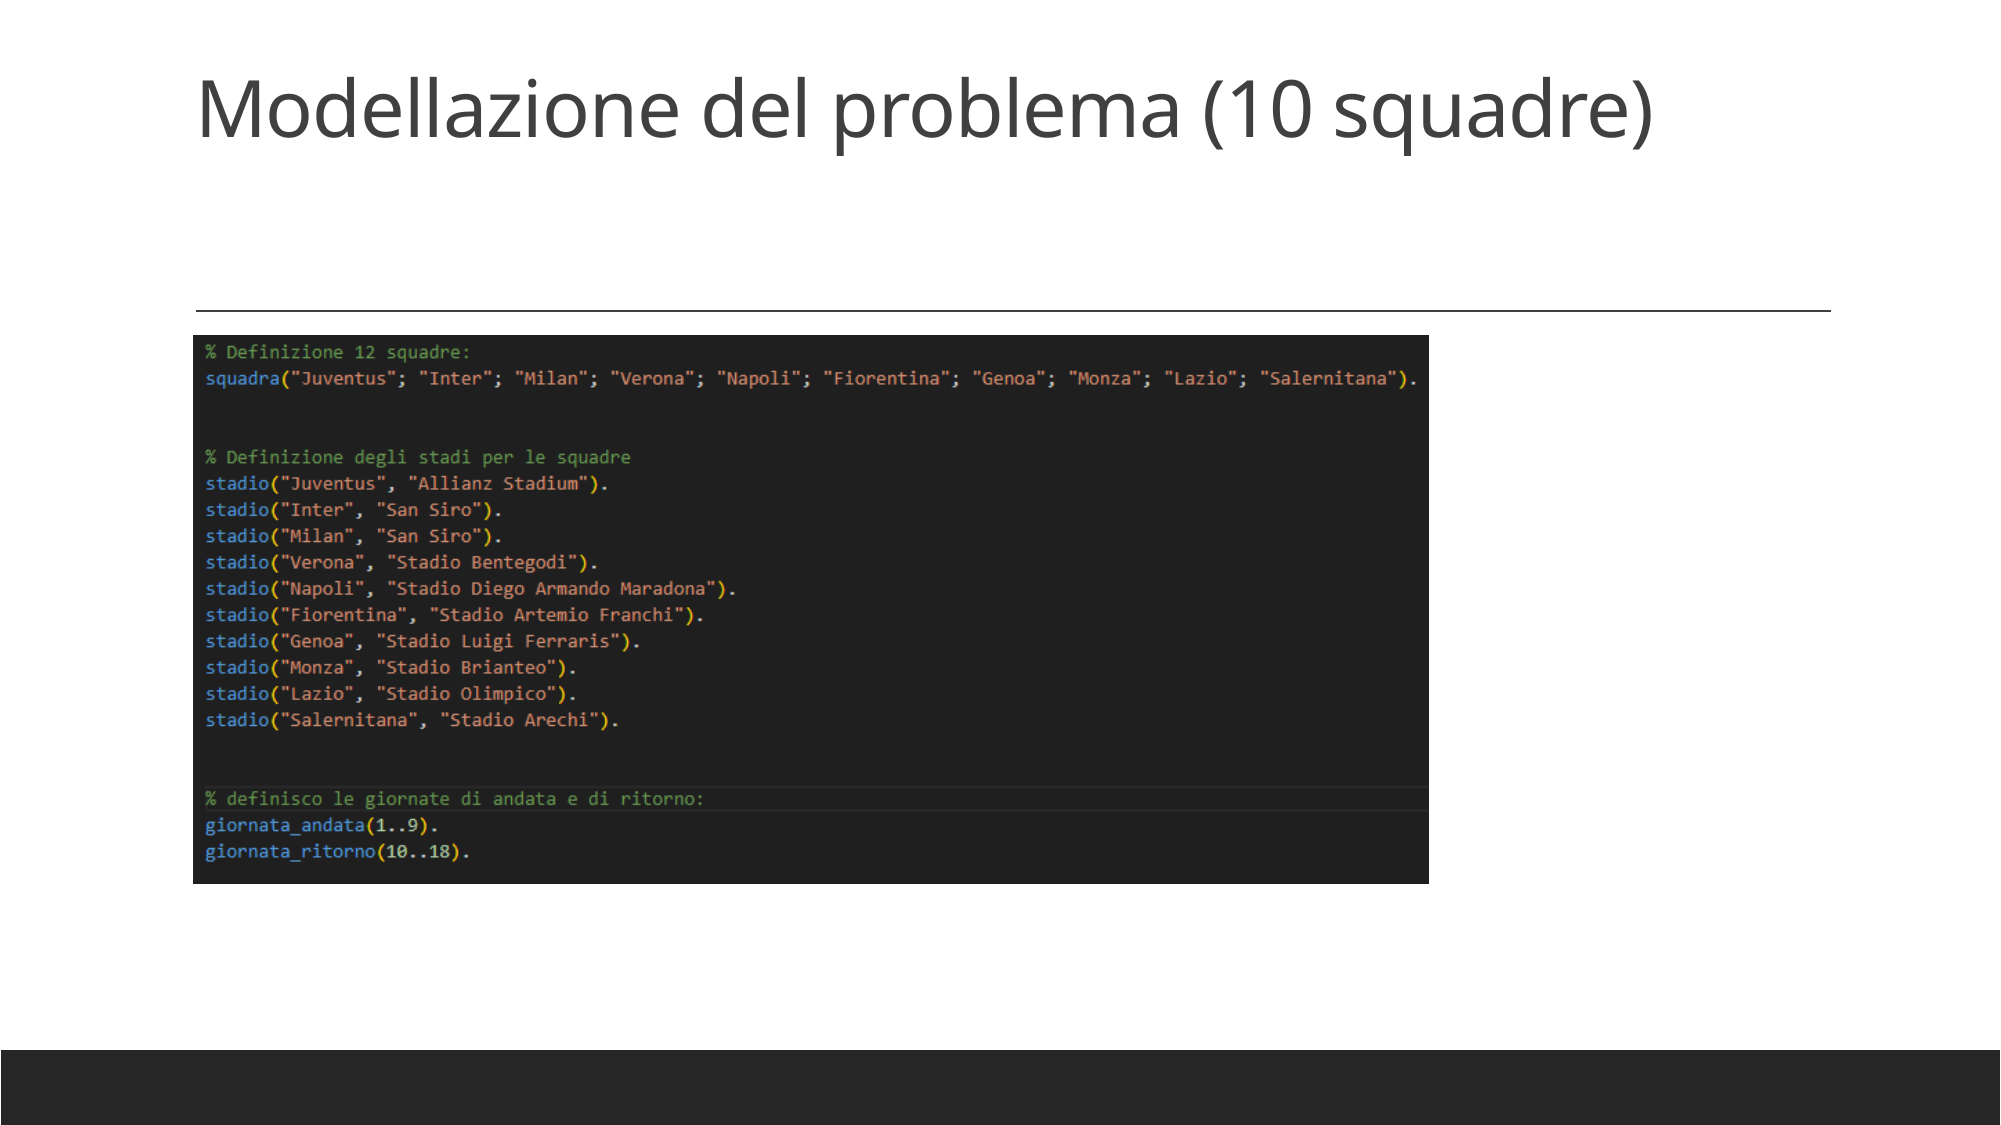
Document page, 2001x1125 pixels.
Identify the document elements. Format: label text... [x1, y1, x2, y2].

title Modellazione del problema (10 squadre) [180, 47, 1831, 163]
picture [193, 335, 1429, 884]
